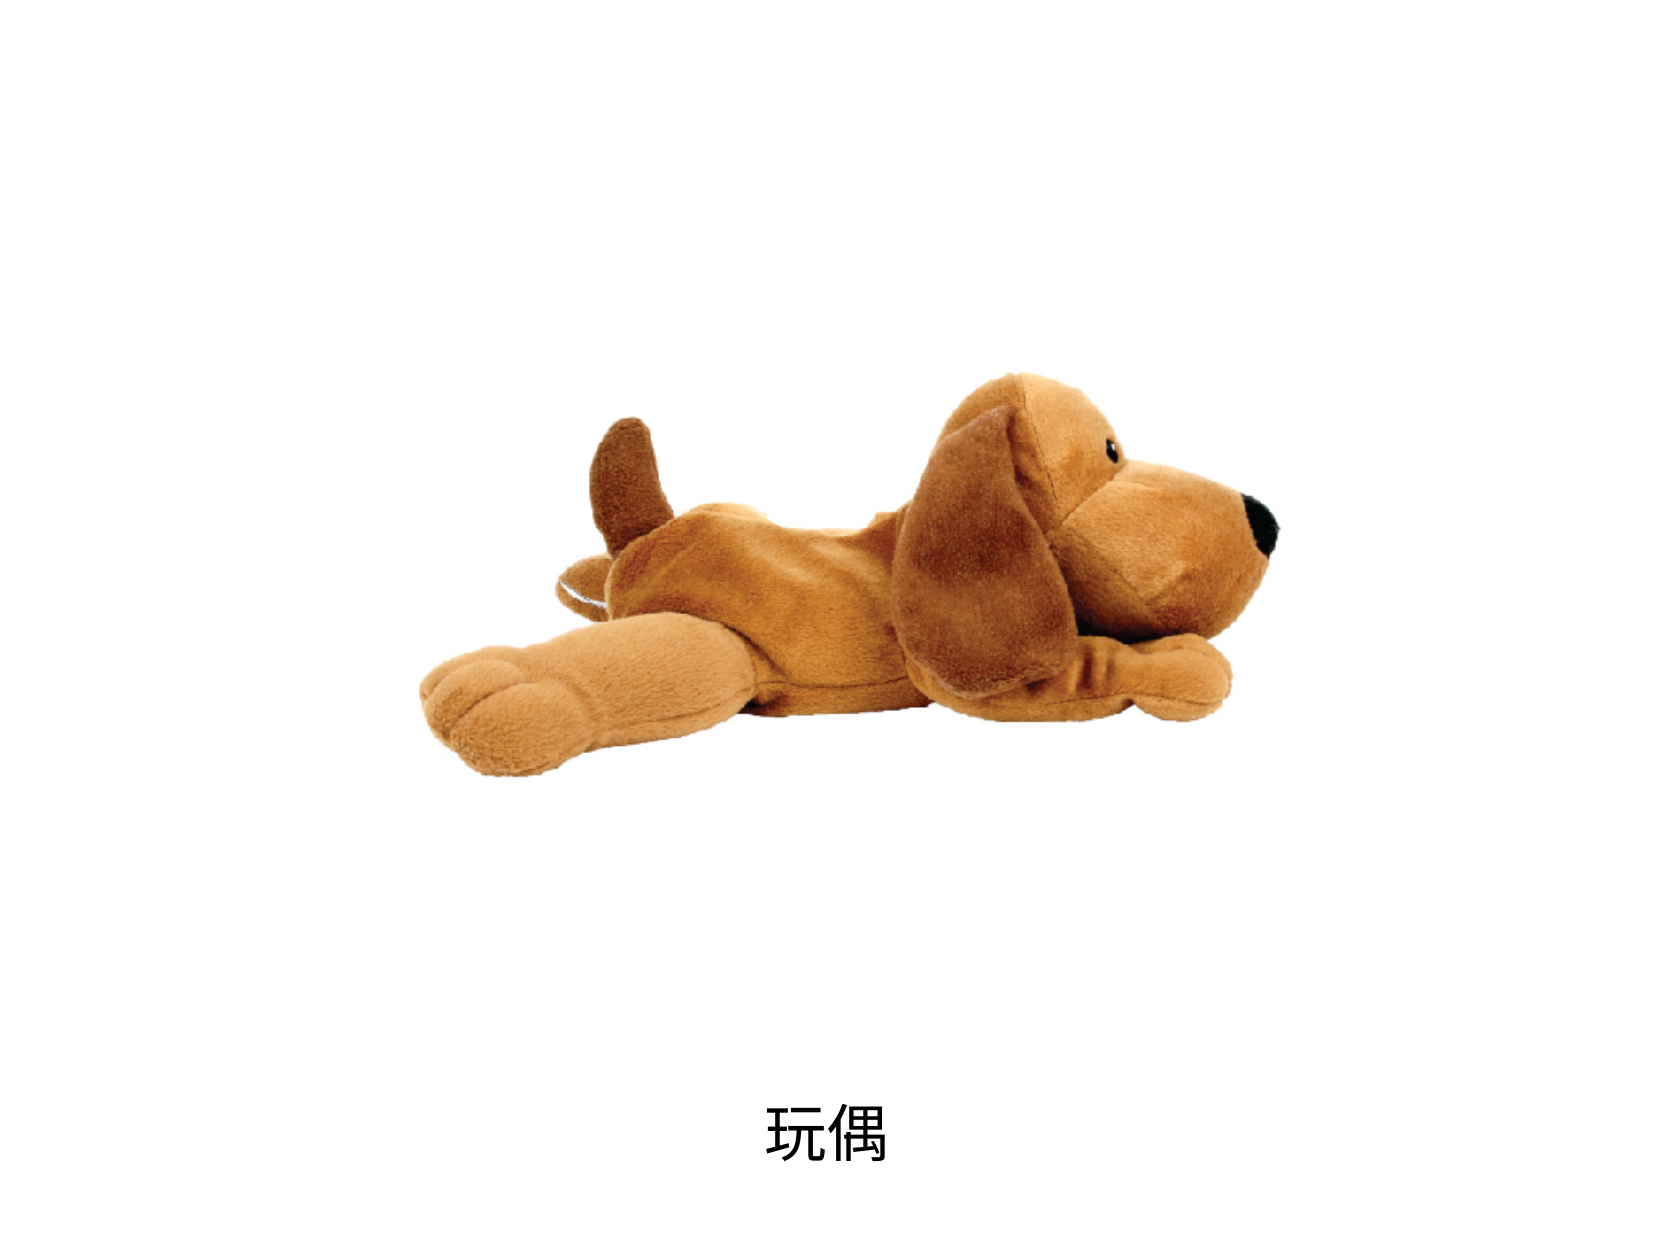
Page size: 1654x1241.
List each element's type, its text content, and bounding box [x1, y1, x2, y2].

picture [0, 0, 1654, 1241]
title 玩偶 [82, 1025, 1571, 1233]
